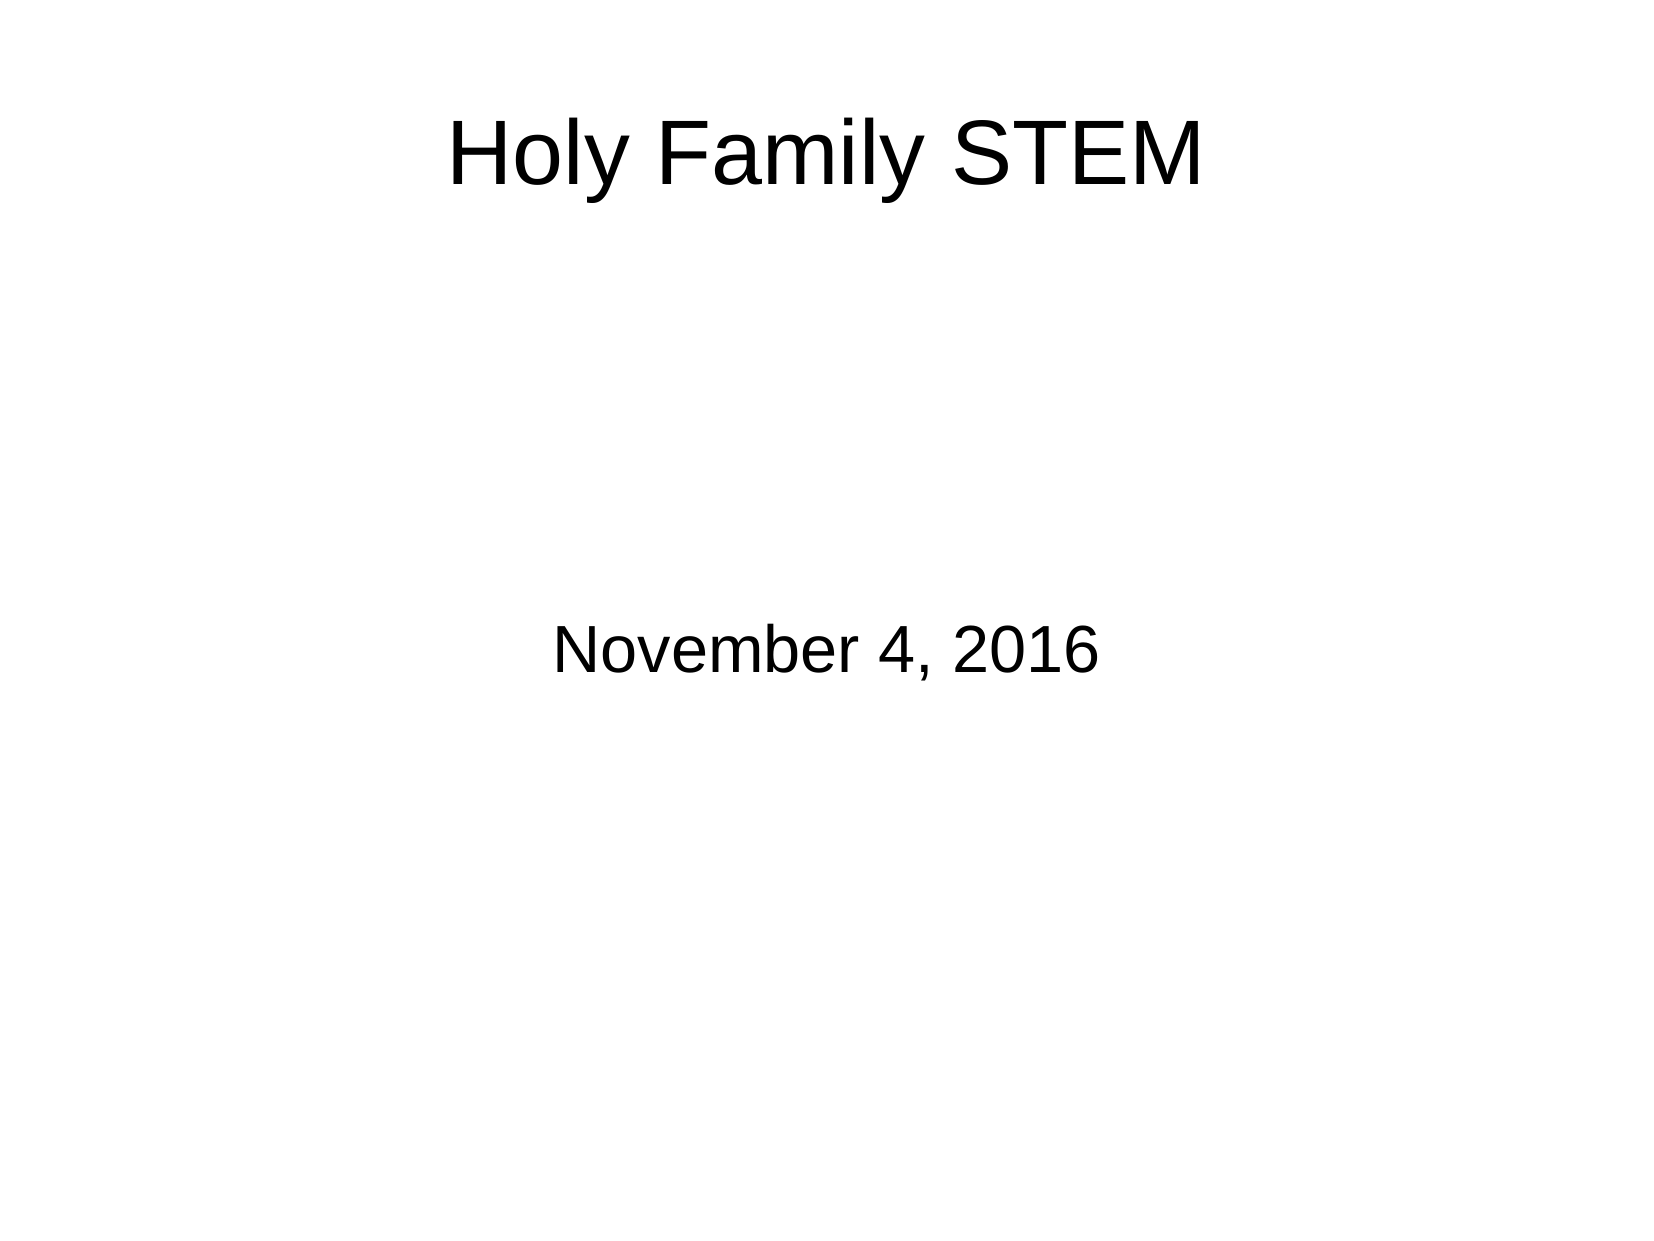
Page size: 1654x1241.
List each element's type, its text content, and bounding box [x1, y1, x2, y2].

title Holy Family STEM [82, 49, 1571, 257]
subtitle November 4, 2016 [82, 290, 1571, 1010]
